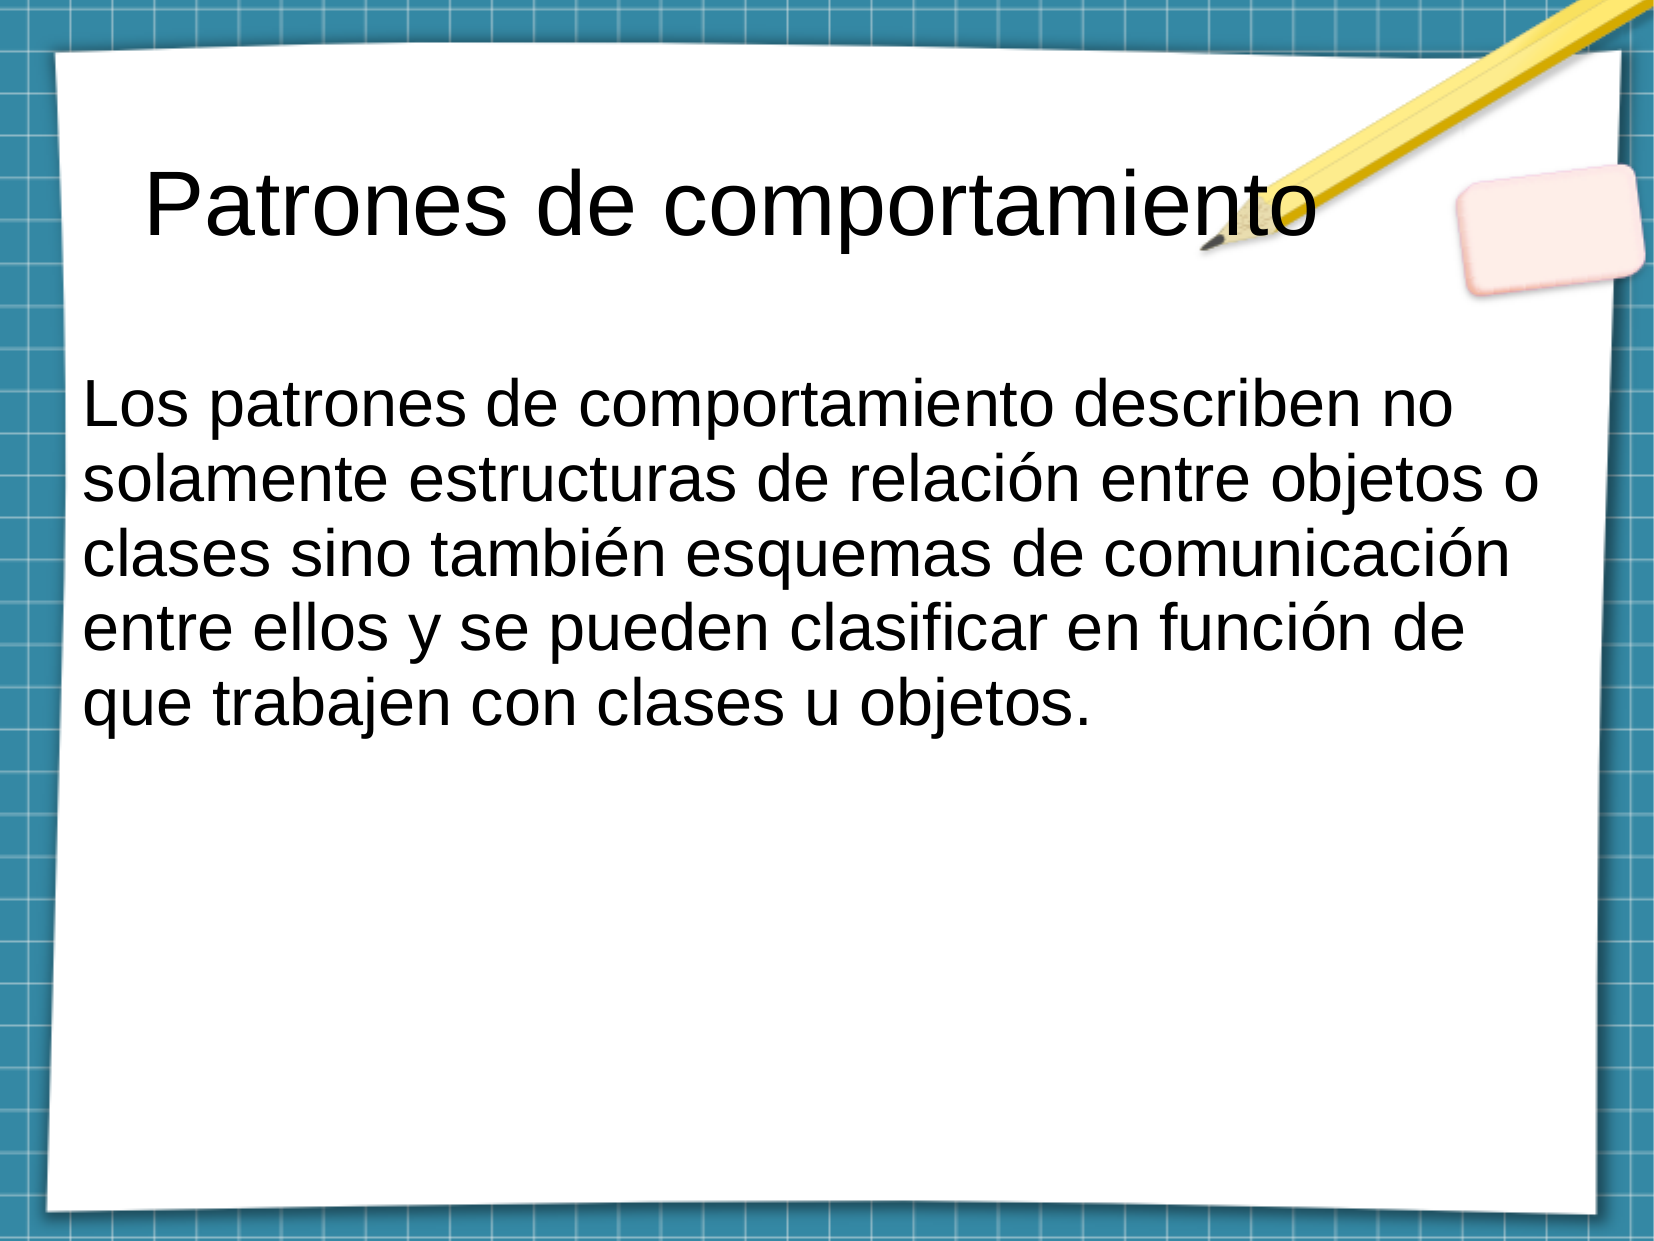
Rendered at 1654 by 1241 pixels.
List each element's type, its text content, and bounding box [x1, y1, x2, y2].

title Patrones de comportamiento [0, 100, 1477, 308]
picture [0, 0, 1654, 1241]
list Los patrones de comportamiento describen no solamente estructuras de relación entre objetos o clases sino también esquemas de comunicación entre ellos y se pueden clasificar en función de que trabajen con clases u objetos. [82, 366, 1571, 1086]
